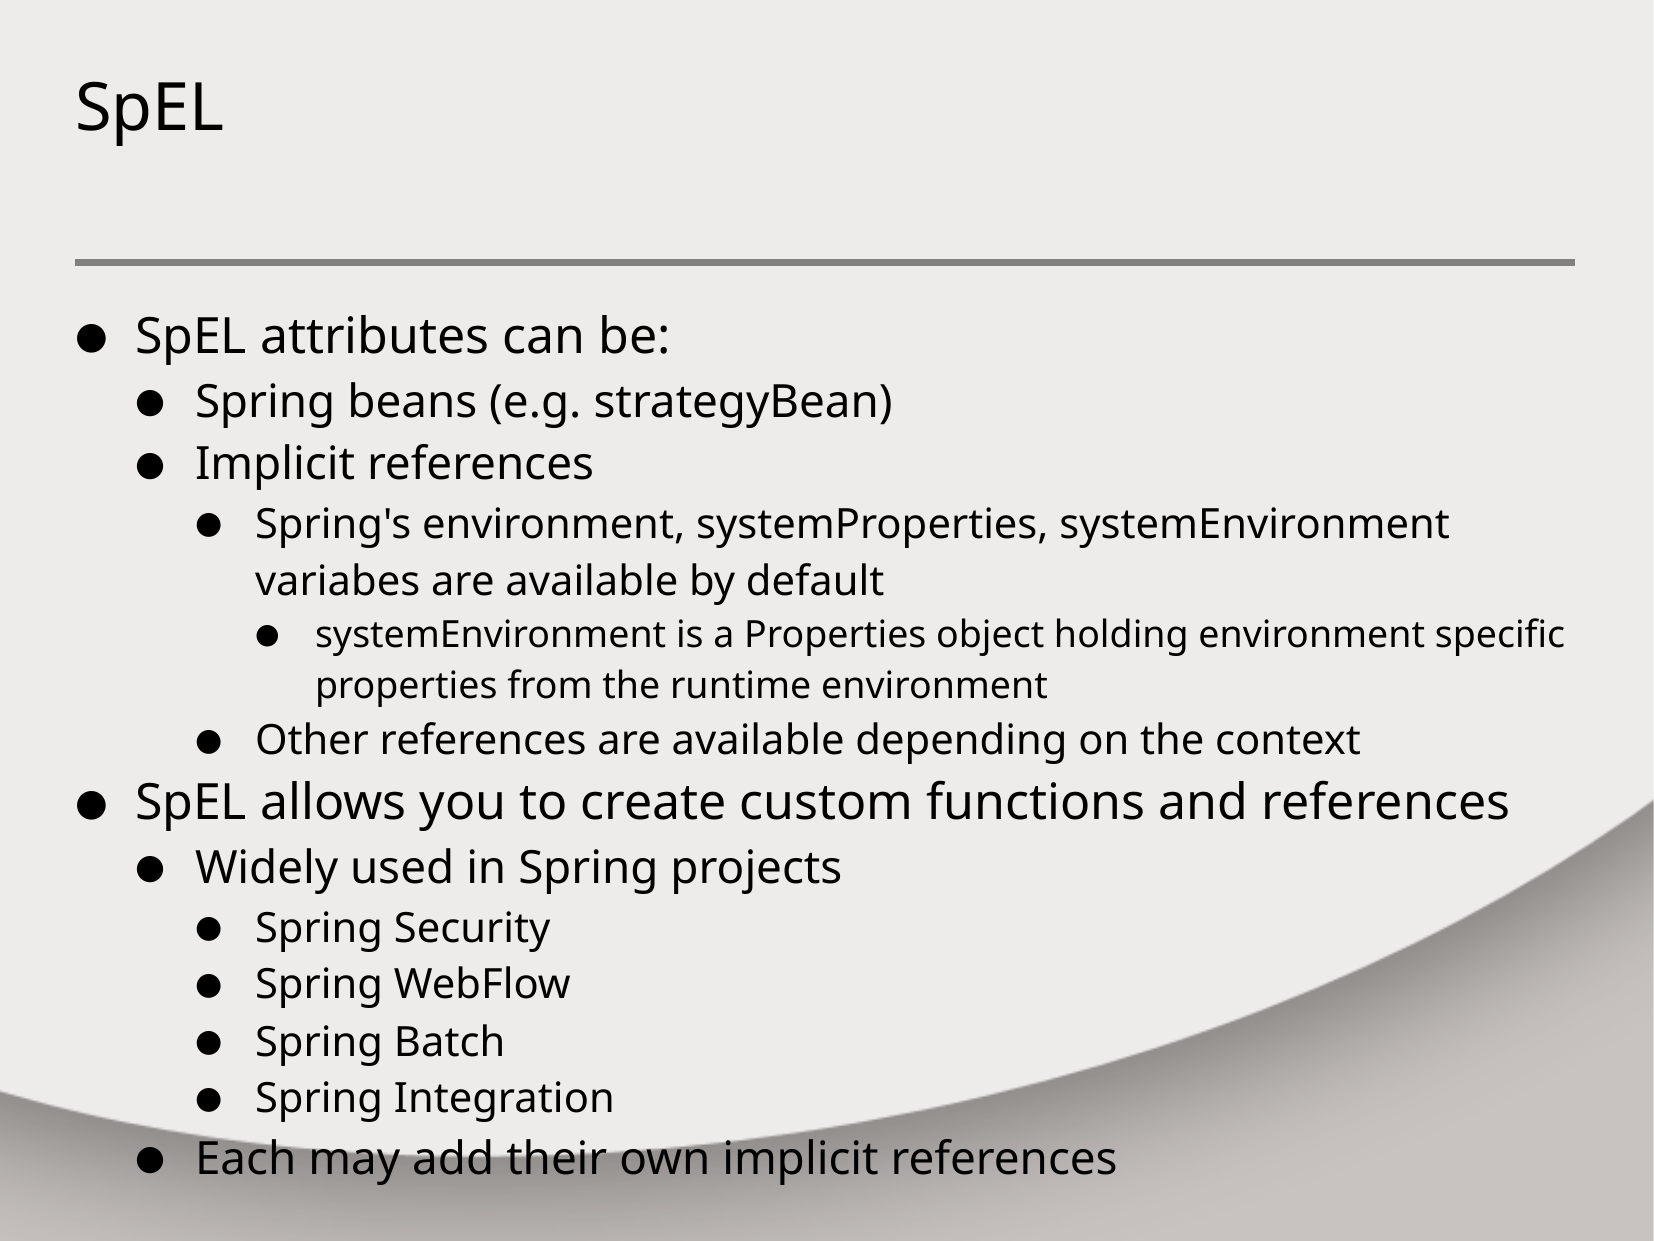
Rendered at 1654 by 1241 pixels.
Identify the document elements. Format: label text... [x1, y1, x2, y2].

picture [0, 0, 1654, 1241]
list SpEL attributes can be: Spring beans (e.g. strategyBean) Implicit references Spring's environment, systemProperties, systemEnvironment variabes are available by default systemEnvironment is a Properties object holding environment specific properties from the runtime environment Other references are available depending on the context SpEL allows you to create custom functions and references Widely used in Spring projects Spring Security Spring WebFlow Spring Batch Spring Integration Each may add their own implicit references [75, 300, 1576, 1163]
title SpEL [75, 75, 1576, 226]
